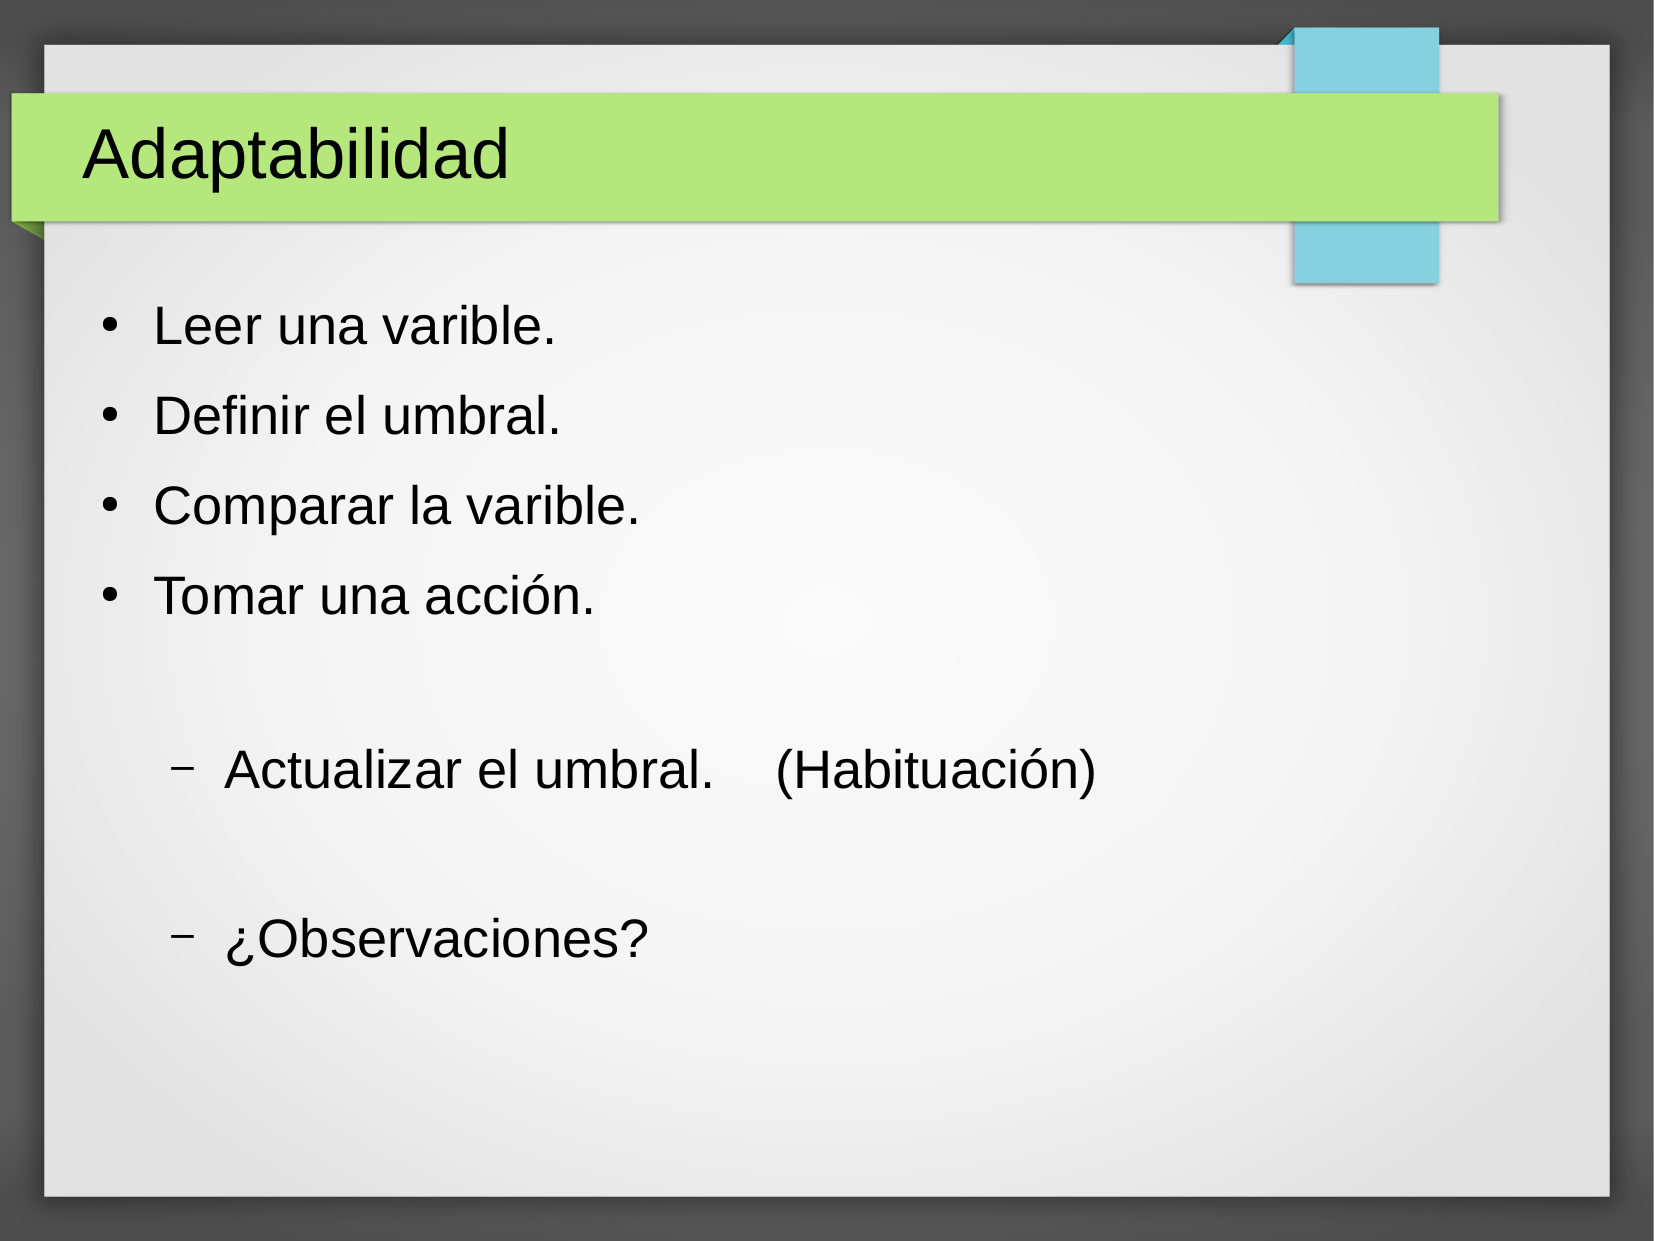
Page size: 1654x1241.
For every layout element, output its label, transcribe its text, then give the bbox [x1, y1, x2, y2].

title Adaptabilidad [82, 94, 1264, 213]
picture [0, 0, 1654, 1241]
list Leer una varible. Definir el umbral. Comparar la varible. Tomar una acción. Actualizar el umbral. (Habituación) ¿Observaciones? [82, 295, 1571, 1015]
